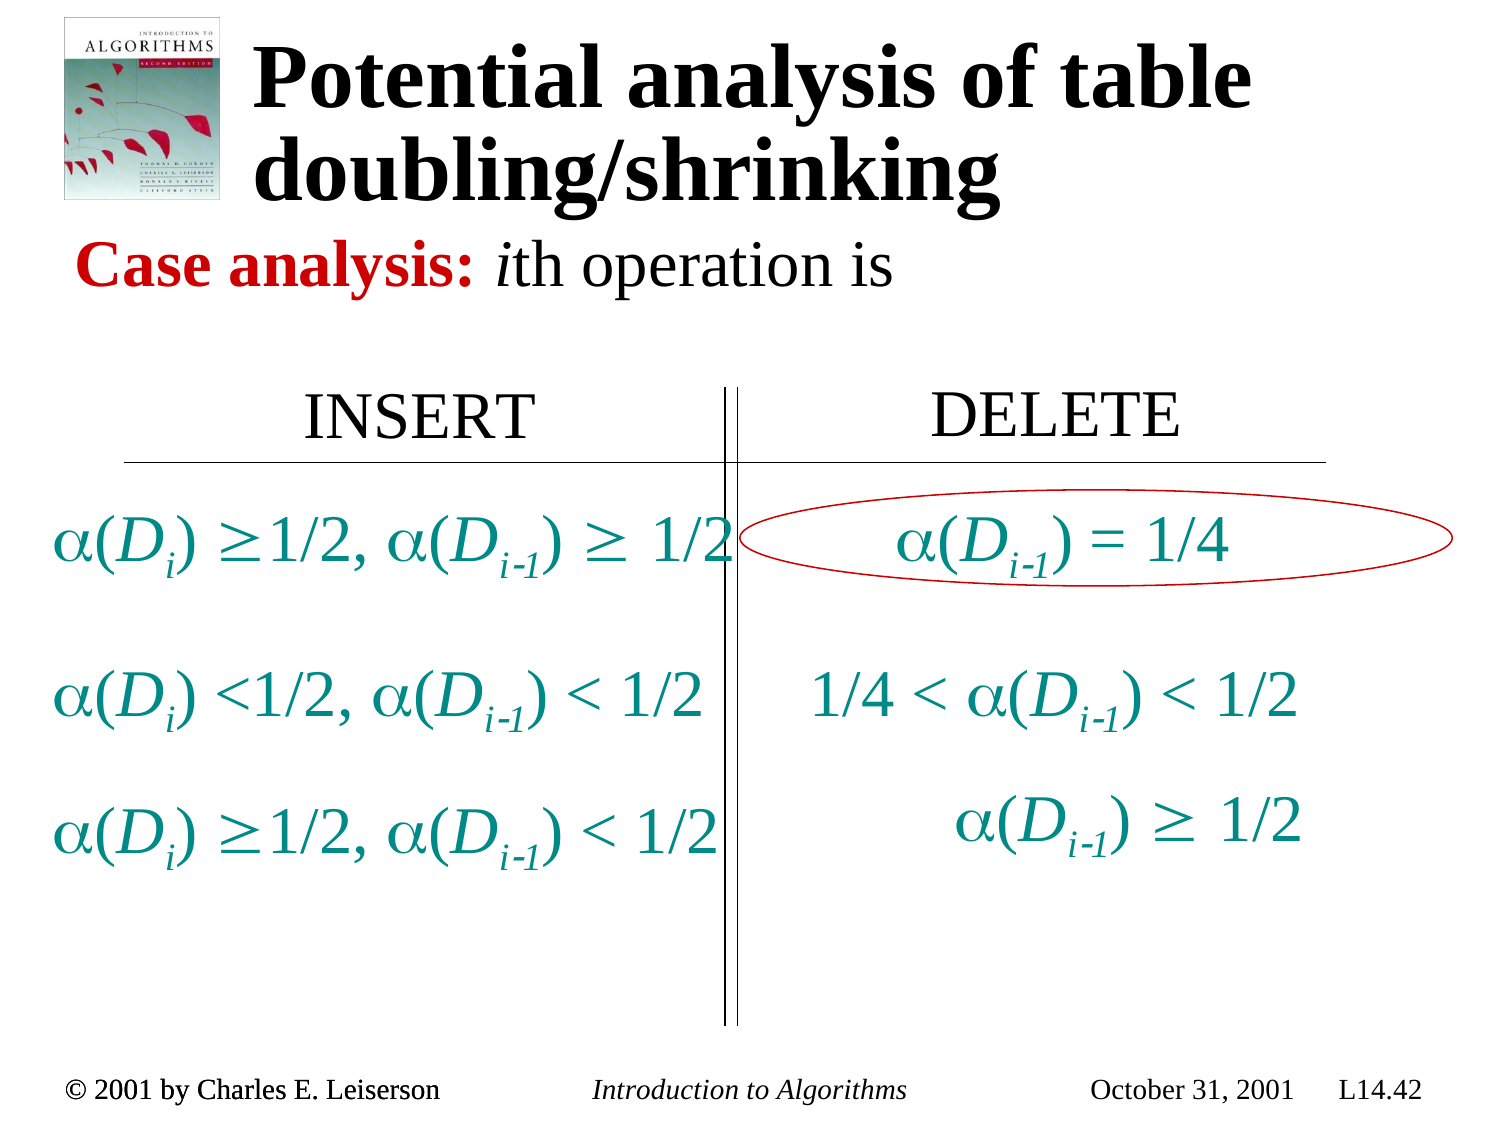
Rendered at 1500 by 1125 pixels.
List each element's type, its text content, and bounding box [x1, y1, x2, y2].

text_box (Di1) = 1/4 [741, 491, 1245, 585]
text_box (Di) 1/2, (Di1)  1/2 [37, 487, 688, 594]
text_box Case analysis: ith operation is [59, 212, 1363, 308]
text_box Introduction to Algorithms [577, 1062, 923, 1113]
text_box 1/4 < (Di1) < 1/2 [619, 641, 1316, 749]
text_box INSERT [288, 364, 552, 460]
text_box (Di) 1/2, (Di1) < 1/2 [0, 779, 736, 886]
text_box (Di) <1/2, (Di1) < 1/2 [0, 641, 619, 749]
title Potential analysis of table doubling/shrinking [237, 24, 1475, 213]
text_box (Di1) = 1/4 [688, 487, 1245, 594]
picture [64, 17, 220, 200]
text_box DELETE [915, 362, 1198, 458]
text_box (Di1)  1/2 [864, 766, 1319, 874]
text_box October 31, 2001 L14.<number> [982, 1062, 1438, 1113]
